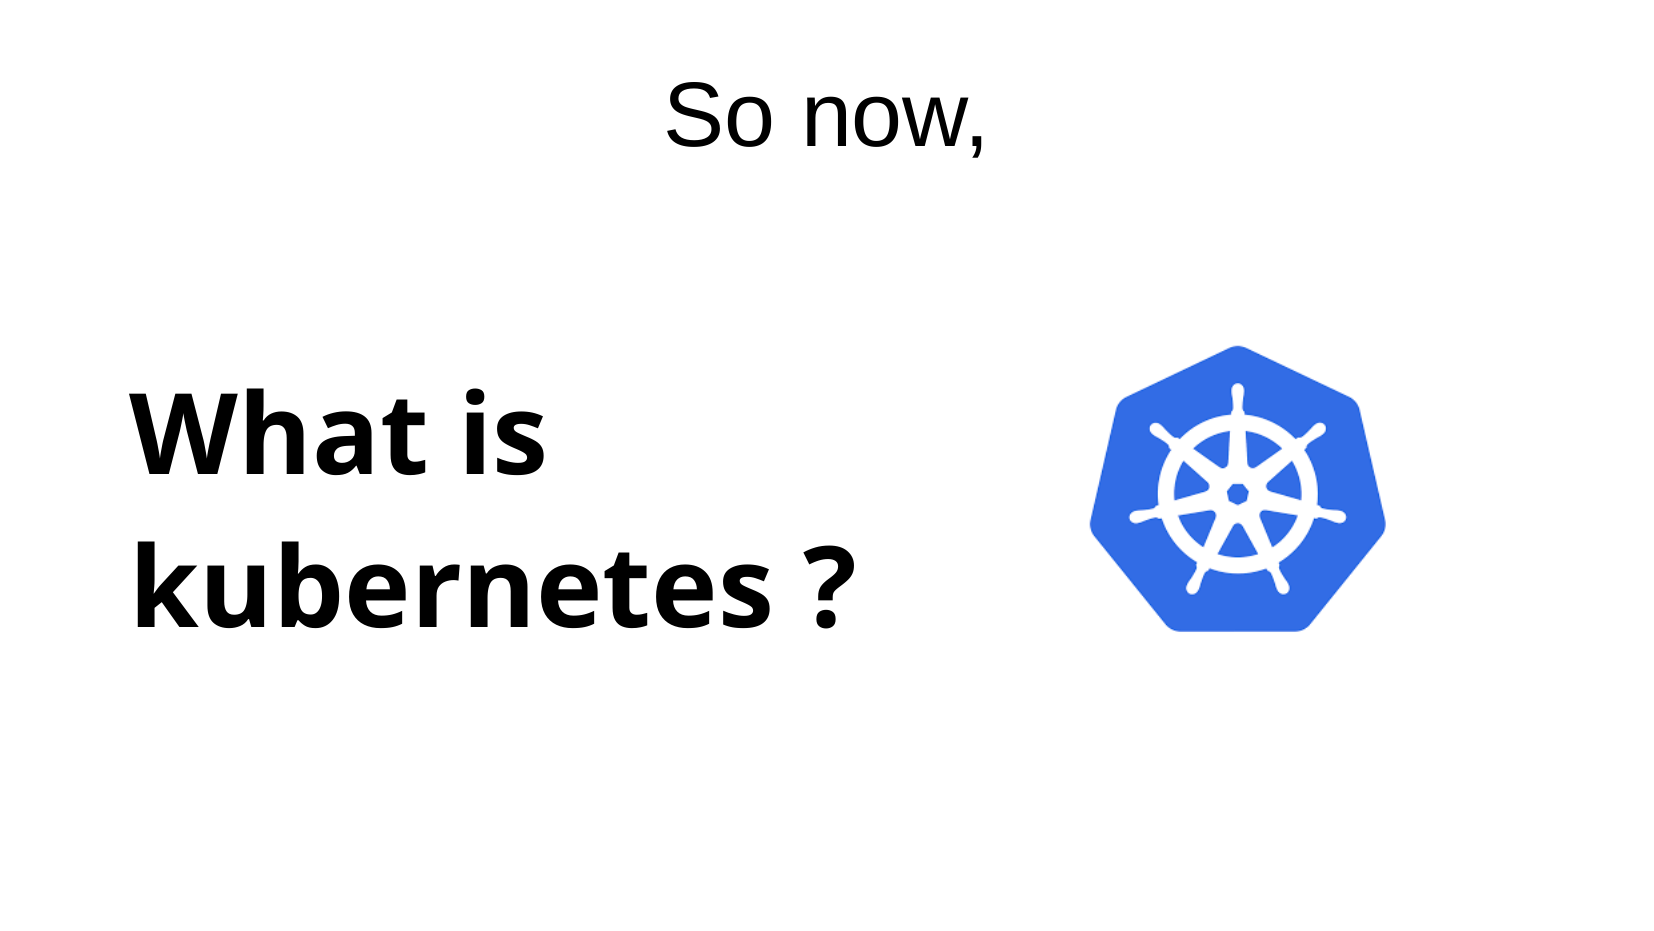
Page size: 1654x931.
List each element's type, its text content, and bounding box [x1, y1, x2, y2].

list What is kubernetes ? [59, 354, 1028, 674]
picture [1086, 342, 1390, 636]
title So now, [82, 37, 1571, 193]
